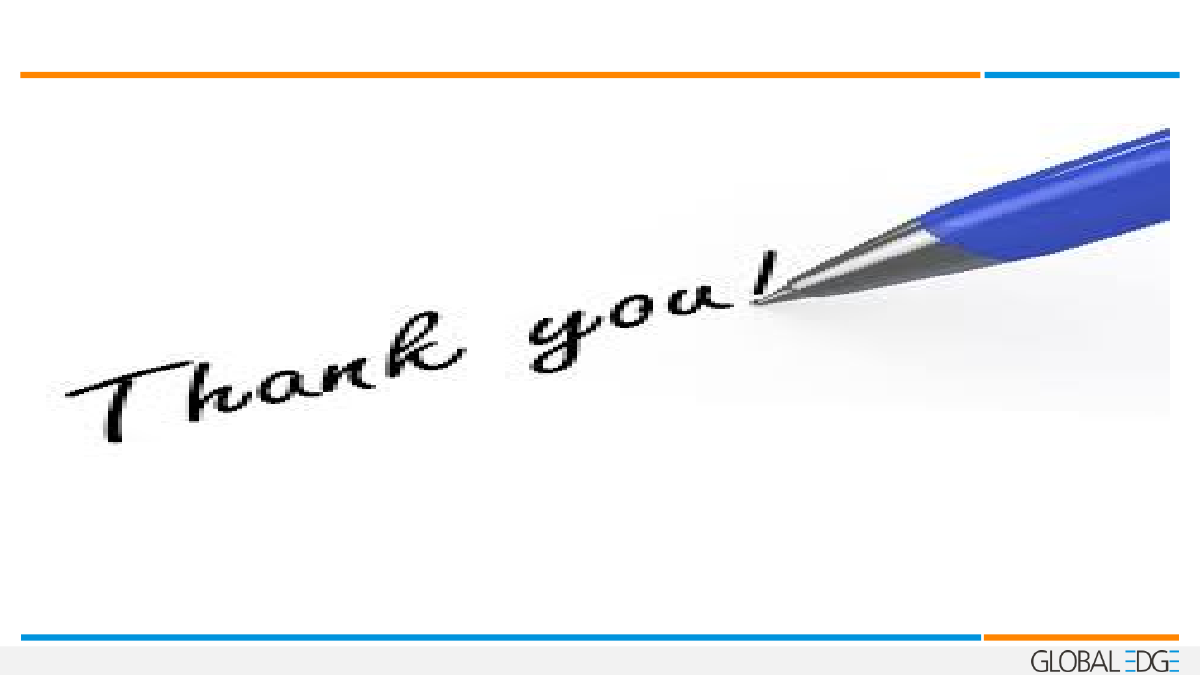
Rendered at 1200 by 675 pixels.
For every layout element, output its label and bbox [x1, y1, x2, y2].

picture [30, 123, 1171, 505]
picture [1031, 650, 1179, 672]
